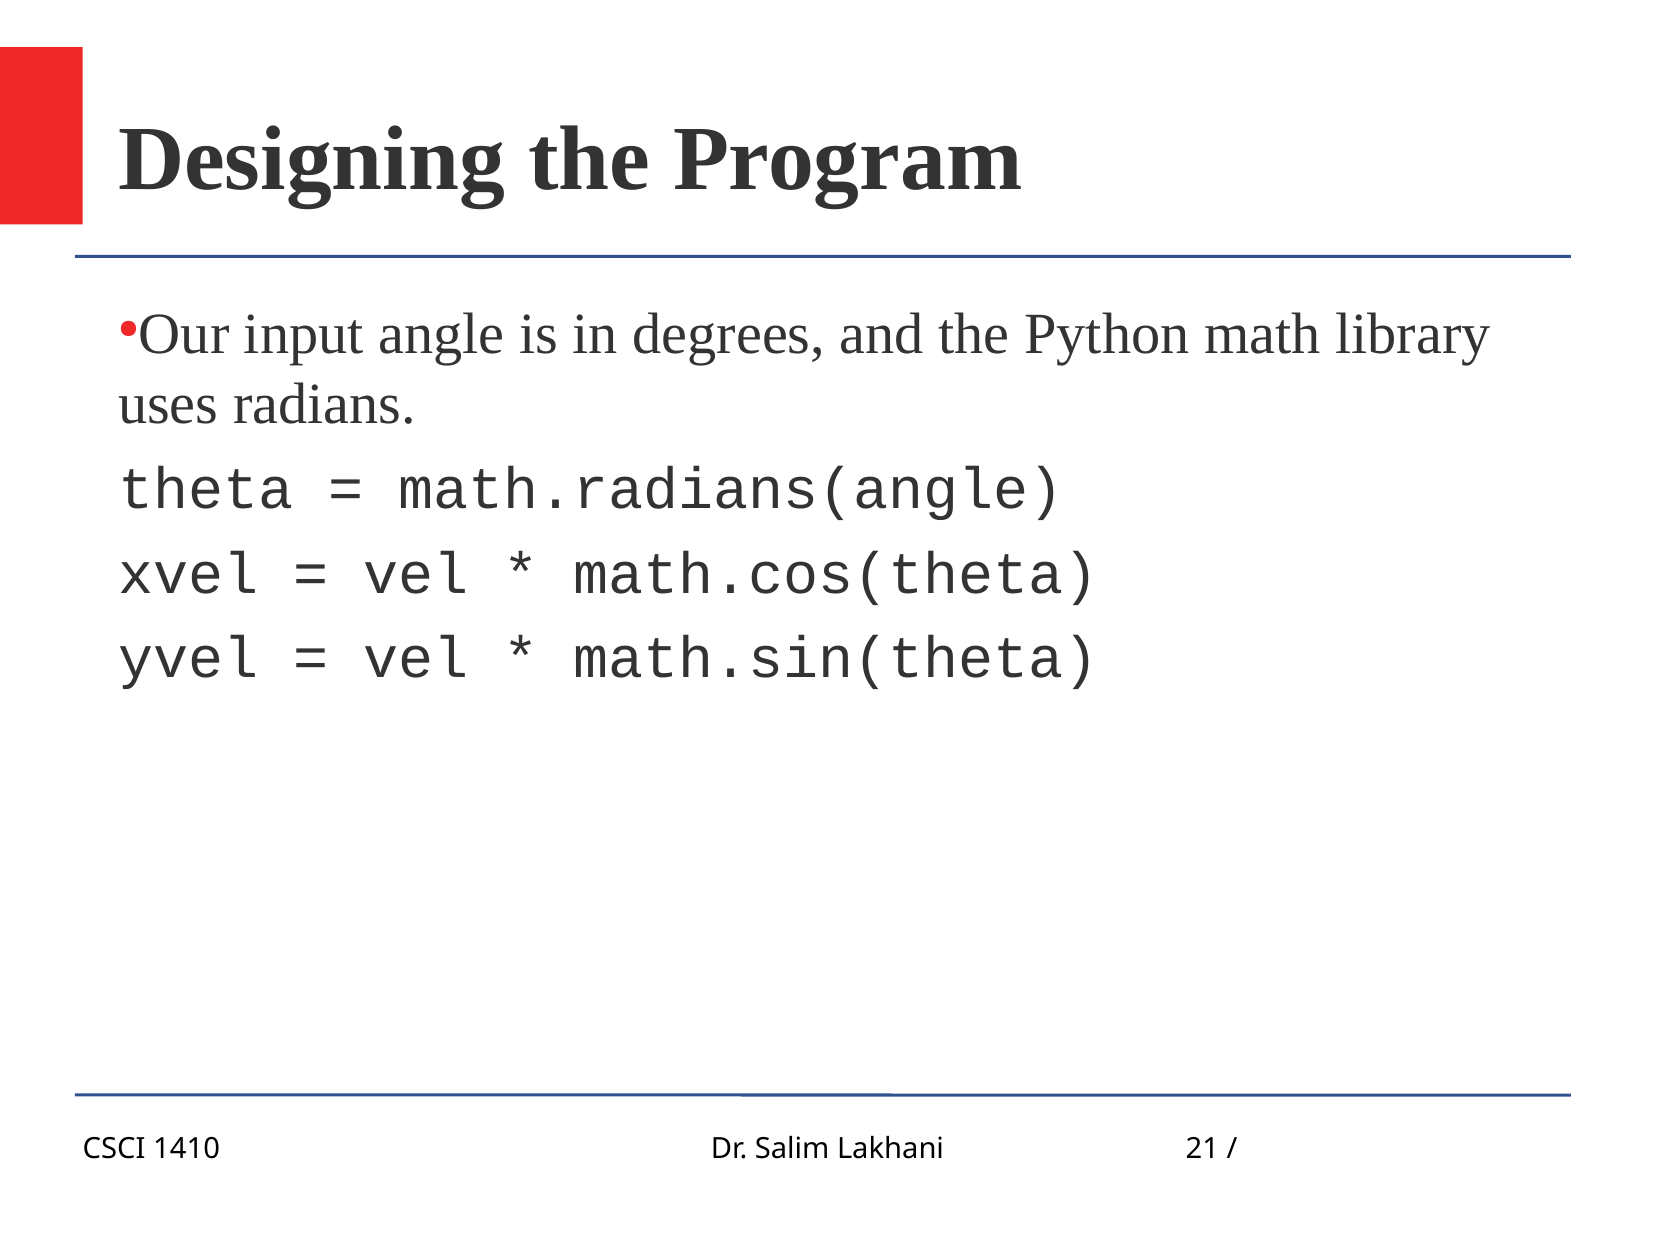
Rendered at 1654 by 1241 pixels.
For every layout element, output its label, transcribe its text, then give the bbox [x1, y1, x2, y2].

title Designing the Program [118, 49, 1571, 257]
text_box Dr. Salim Lakhani [565, 1129, 1090, 1216]
text_box / [1185, 1129, 1571, 1216]
text_box CSCI 1410 [82, 1129, 468, 1216]
list Our input angle is in degrees, and the Python math library uses radians. theta = math.radians(angle) xvel = vel * math.cos(theta) yvel = vel * math.sin(theta) [118, 295, 1536, 1080]
